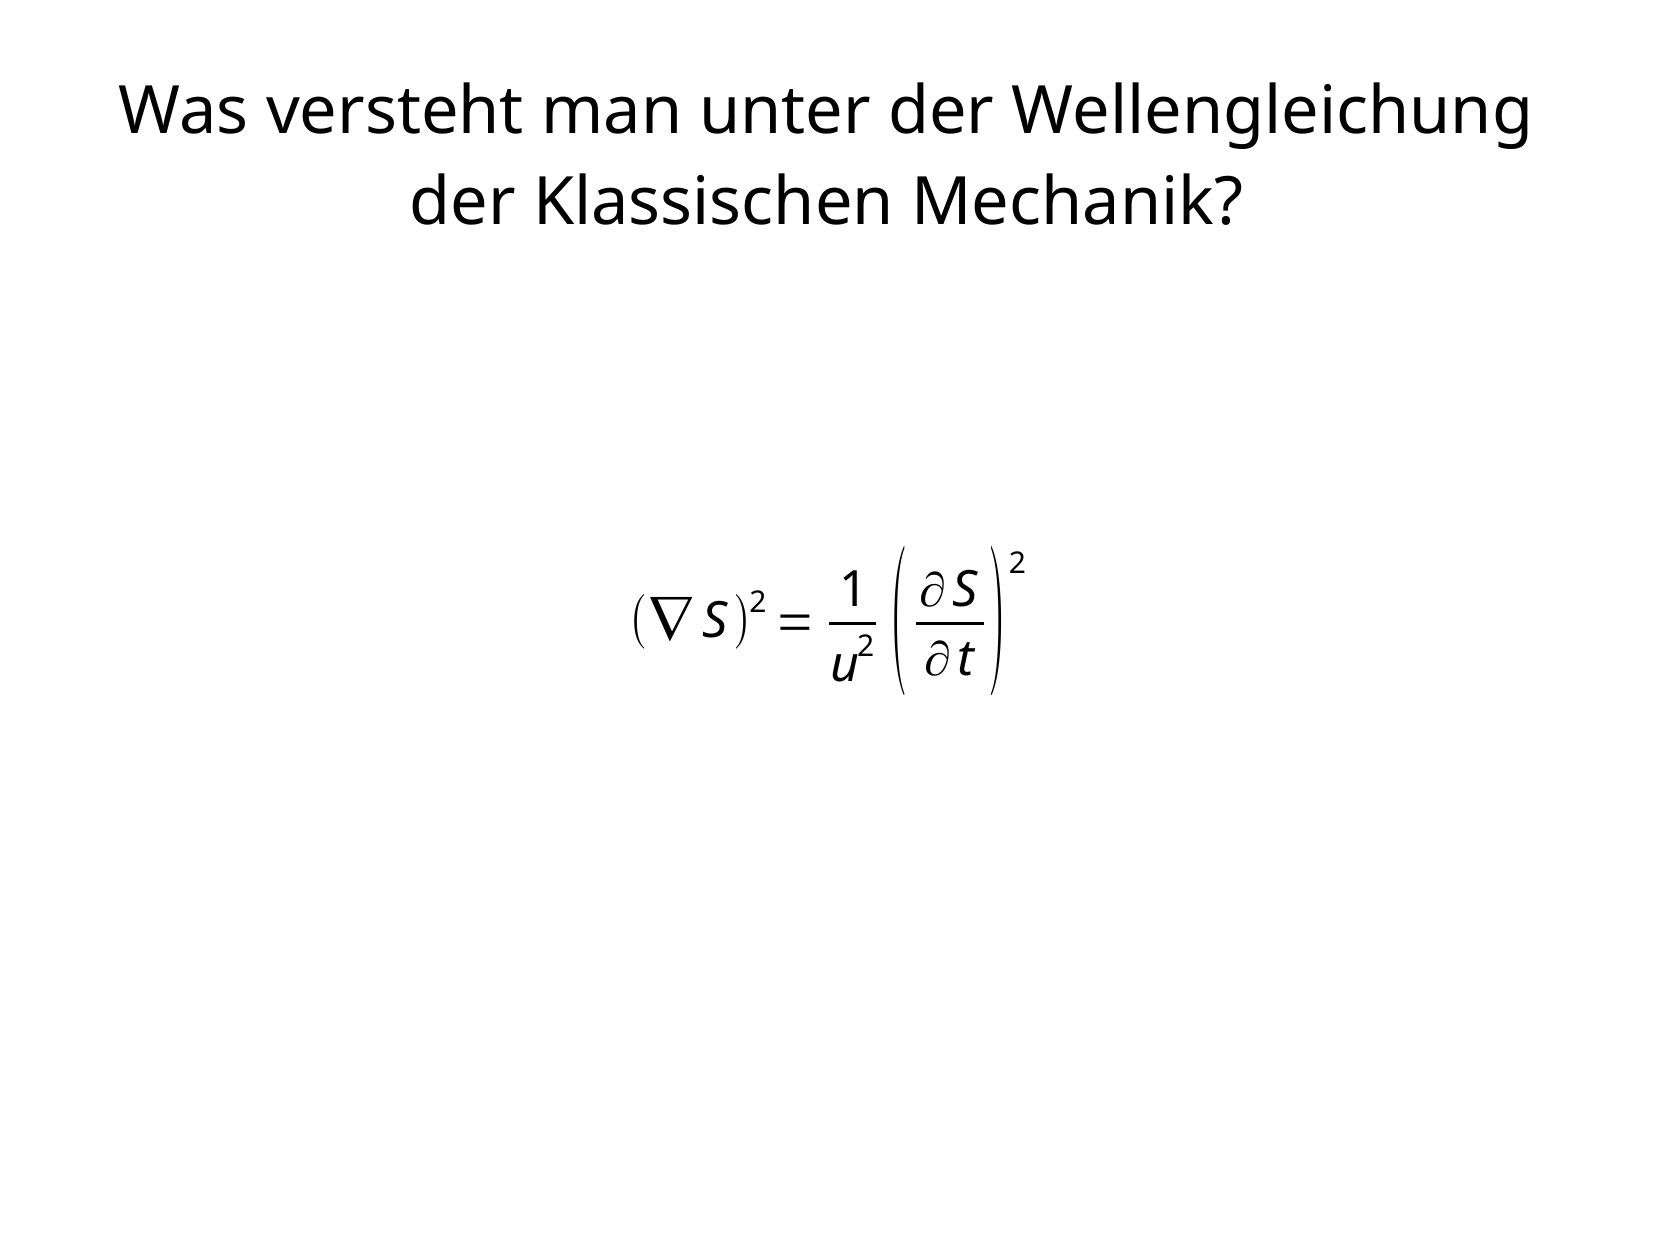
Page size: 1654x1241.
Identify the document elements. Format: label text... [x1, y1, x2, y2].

chart [624, 545, 1030, 695]
title Was versteht man unter der Wellengleichung der Klassischen Mechanik? [82, 49, 1571, 257]
